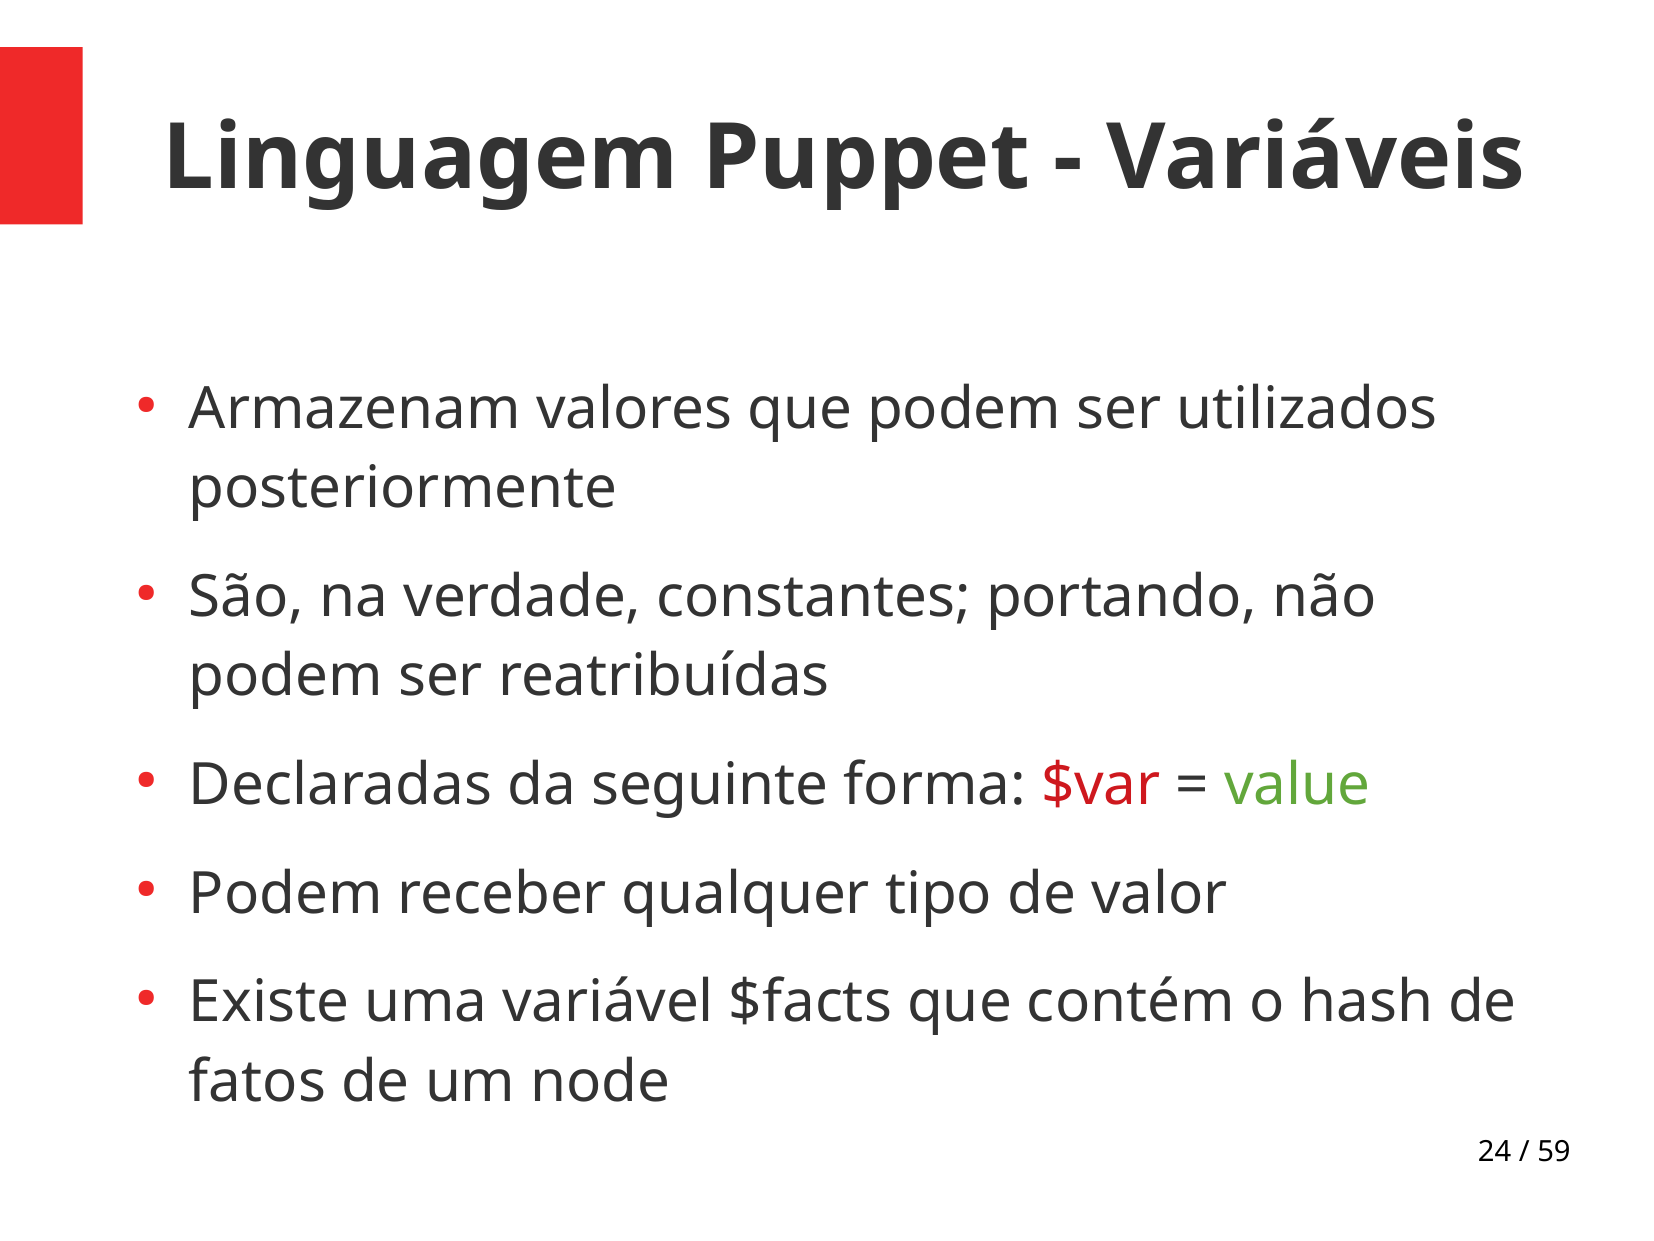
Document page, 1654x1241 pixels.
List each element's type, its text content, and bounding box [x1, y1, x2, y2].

list Armazenam valores que podem ser utilizados posteriormente São, na verdade, constantes; portando, não podem ser reatribuídas Declaradas da seguinte forma: $var = value Podem receber qualquer tipo de valor Existe uma variável $facts que contém o hash de fatos de um node [118, 366, 1536, 1052]
title Linguagem Puppet - Variáveis [118, 45, 1571, 260]
